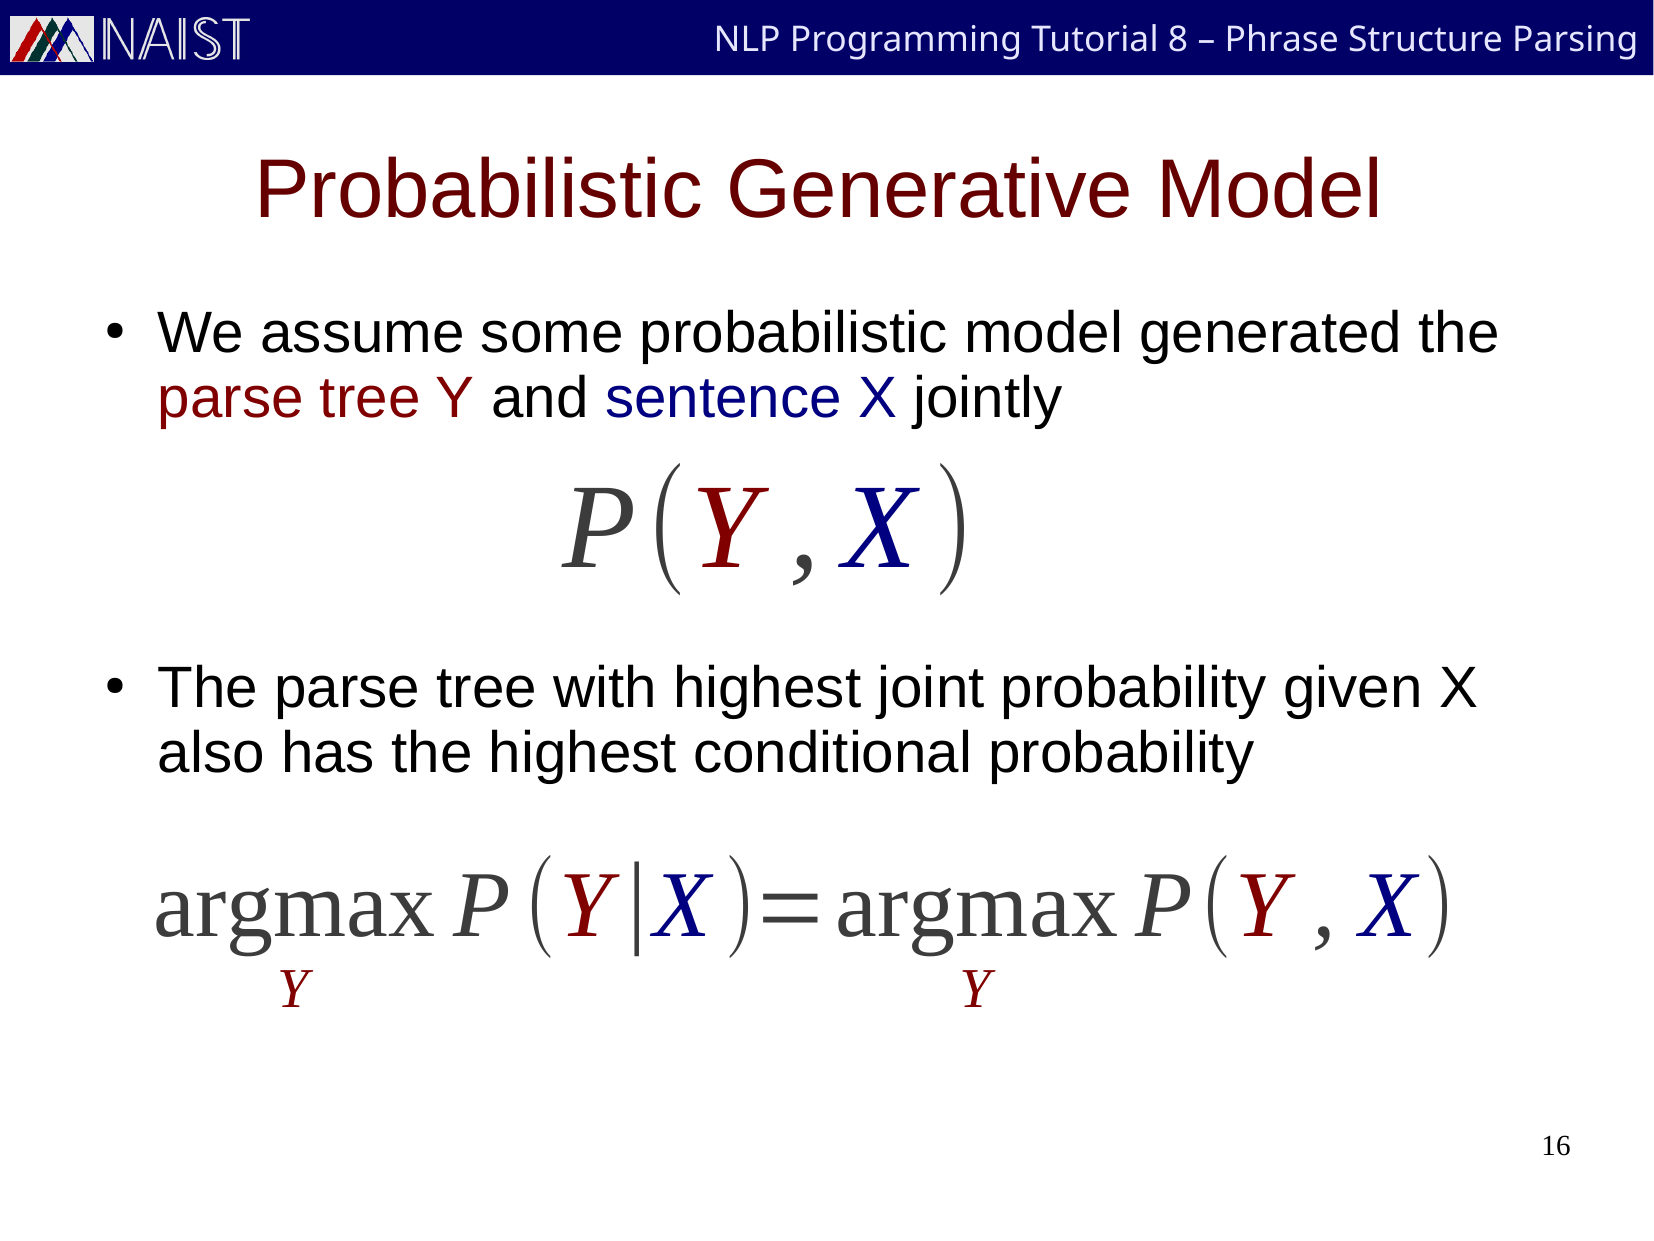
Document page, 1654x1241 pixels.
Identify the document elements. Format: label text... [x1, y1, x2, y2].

list We assume some probabilistic model generated the parse tree Y and sentence X jointly The parse tree with highest joint probability given X also has the highest conditional probability [86, 300, 1576, 1119]
title Probabilistic Generative Model [75, 92, 1564, 285]
picture [10, 16, 94, 62]
chart [525, 454, 1006, 601]
chart [130, 848, 1481, 1019]
picture [102, 17, 251, 60]
